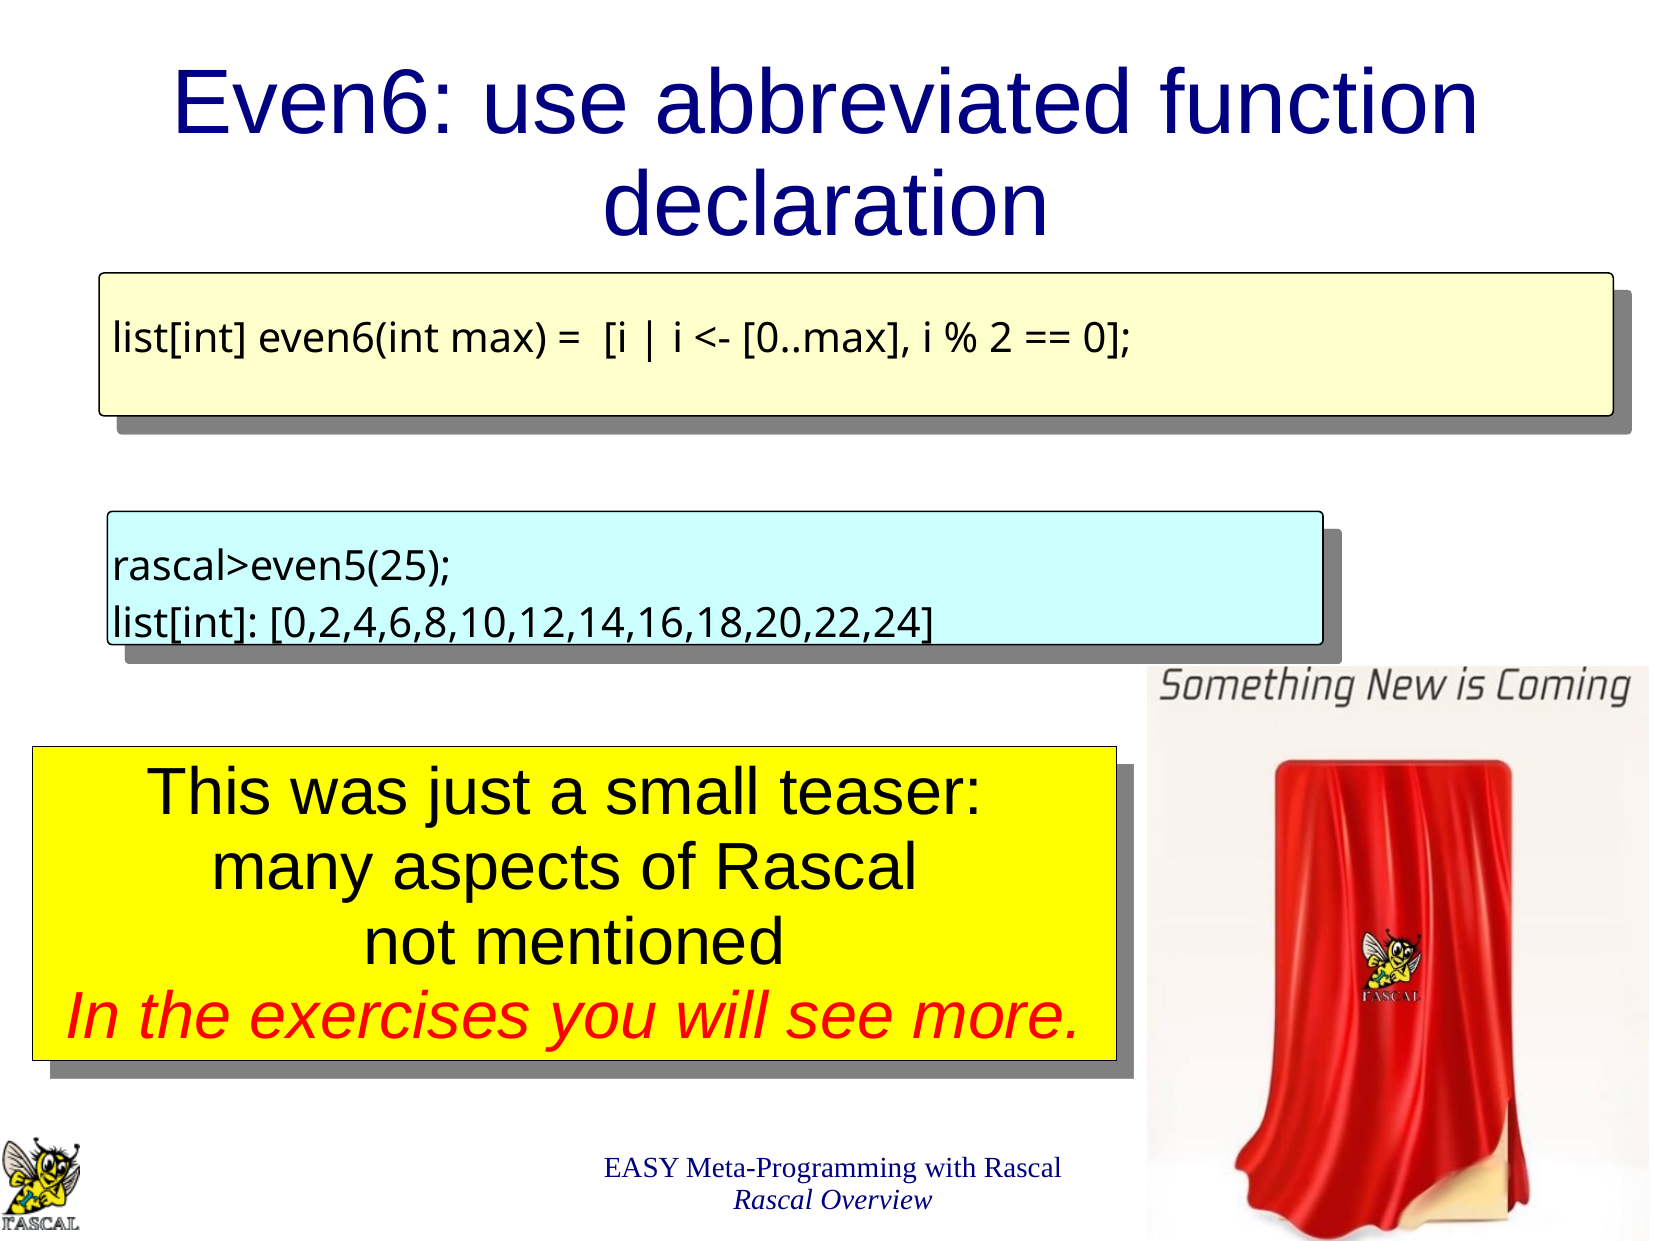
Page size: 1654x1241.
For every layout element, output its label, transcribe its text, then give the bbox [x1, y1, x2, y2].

text_box list[int] even6(int max) = [i | i <- [0..max], i % 2 == 0]; rascal>even5(25); list[int]: [0,2,4,6,8,10,12,14,16,18,20,22,24] [97, 300, 1654, 782]
title Even6: use abbreviated function declaration [82, 49, 1571, 257]
picture [1, 1137, 80, 1230]
text_box [99, 272, 1614, 300]
text_box This was just a small teaser: many aspects of Rascal not mentioned In the exercises you will see more. [32, 746, 1117, 1061]
picture [1147, 666, 1649, 1241]
